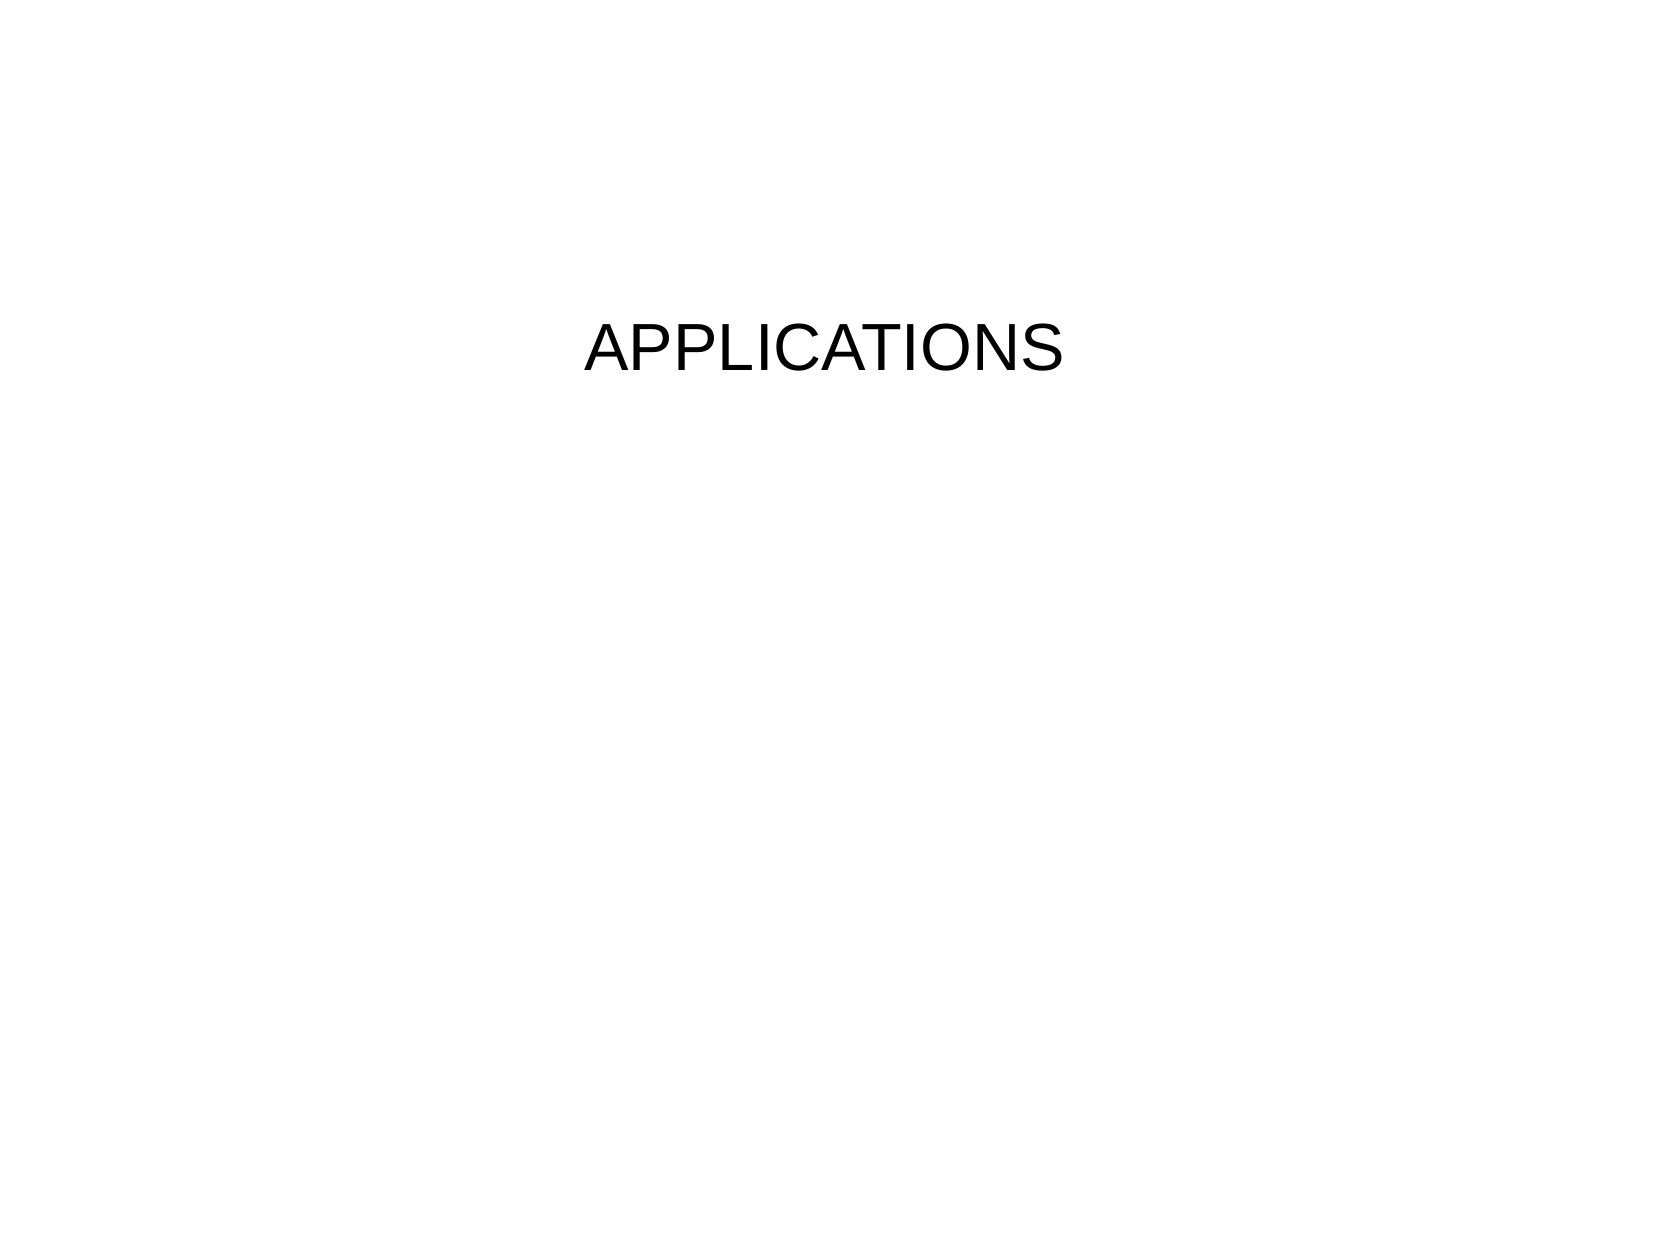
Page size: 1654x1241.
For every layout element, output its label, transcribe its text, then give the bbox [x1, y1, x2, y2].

subtitle APPLICATIONS [37, 7, 1613, 1233]
